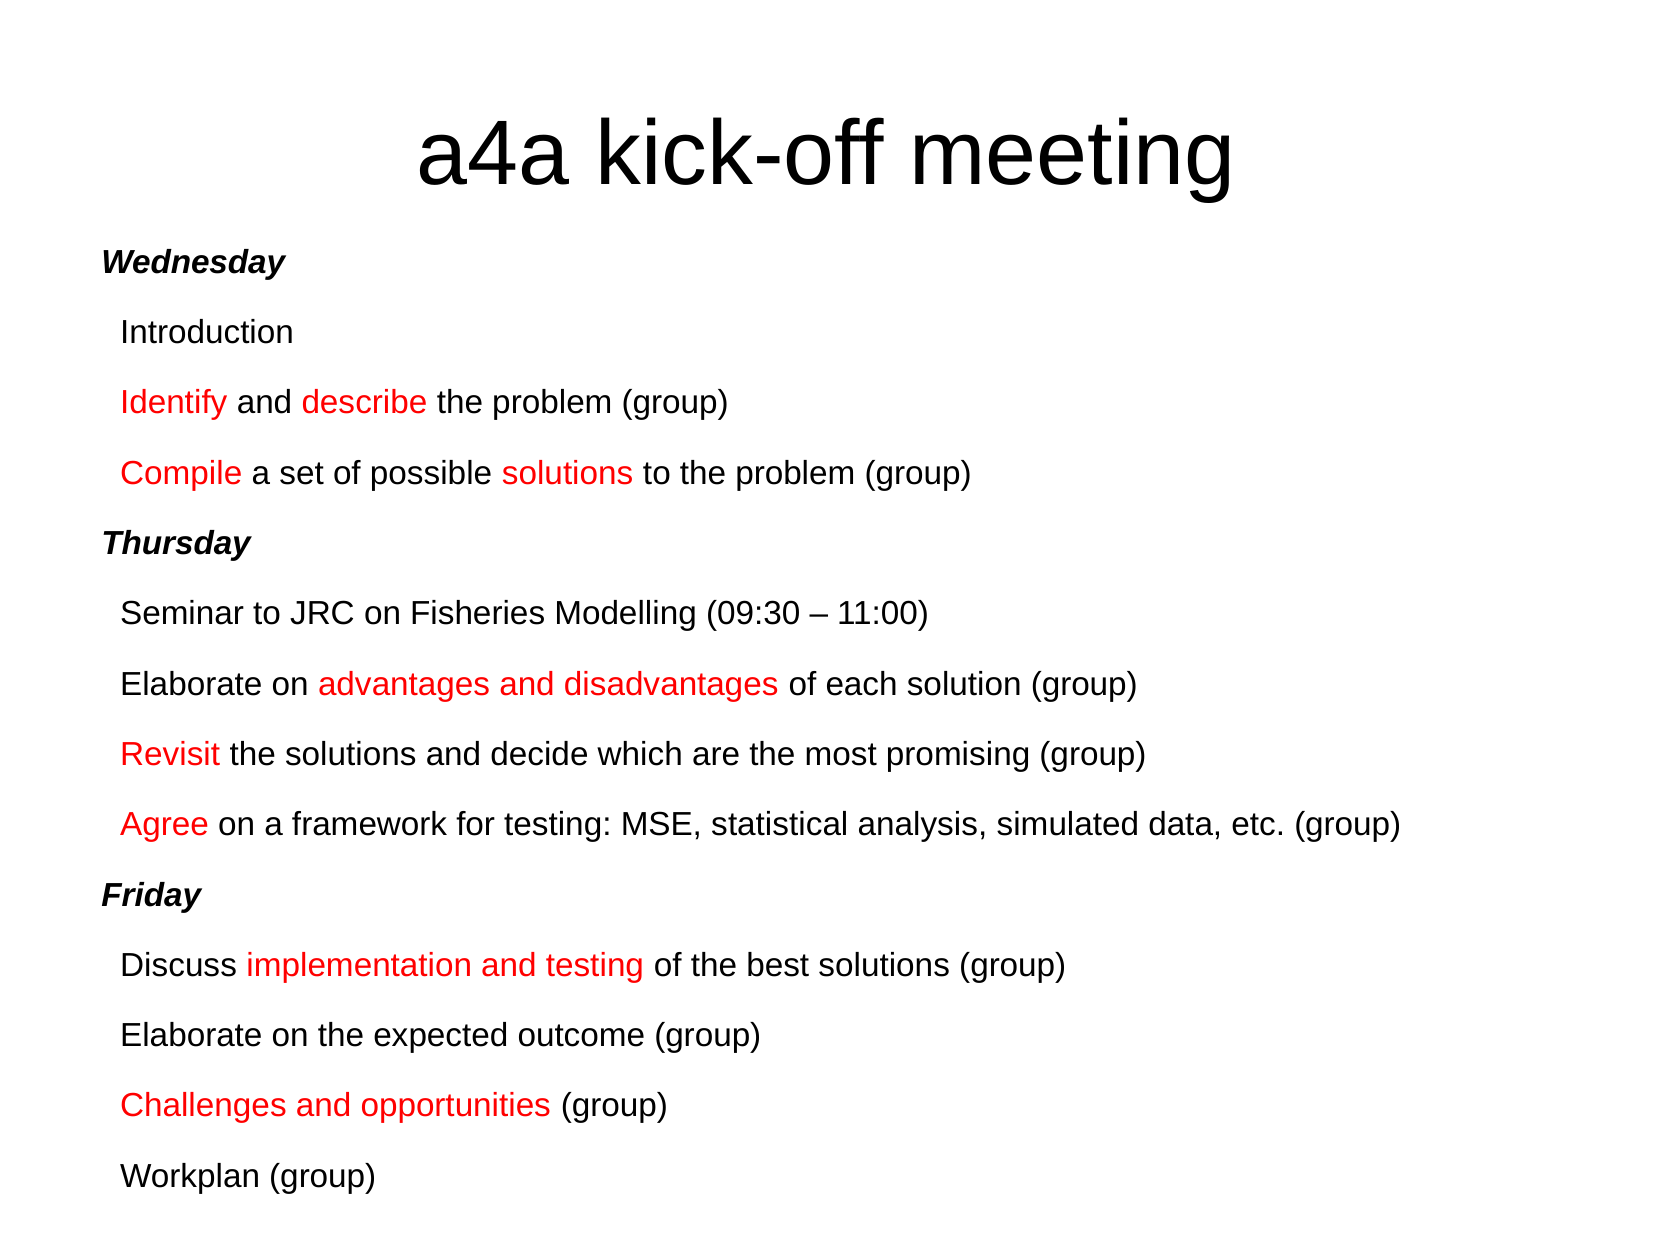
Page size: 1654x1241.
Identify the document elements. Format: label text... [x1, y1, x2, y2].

list Wednesday Introduction Identify and describe the problem (group) Compile a set of possible solutions to the problem (group) Thursday Seminar to JRC on Fisheries Modelling (09:30 – 11:00) Elaborate on advantages and disadvantages of each solution (group) Revisit the solutions and decide which are the most promising (group) Agree on a framework for testing: MSE, statistical analysis, simulated data, etc. (group) Friday Discuss implementation and testing of the best solutions (group) Elaborate on the expected outcome (group) Challenges and opportunities (group) Workplan (group) [82, 225, 1571, 1201]
title a4a kick-off meeting [82, 49, 1571, 225]
